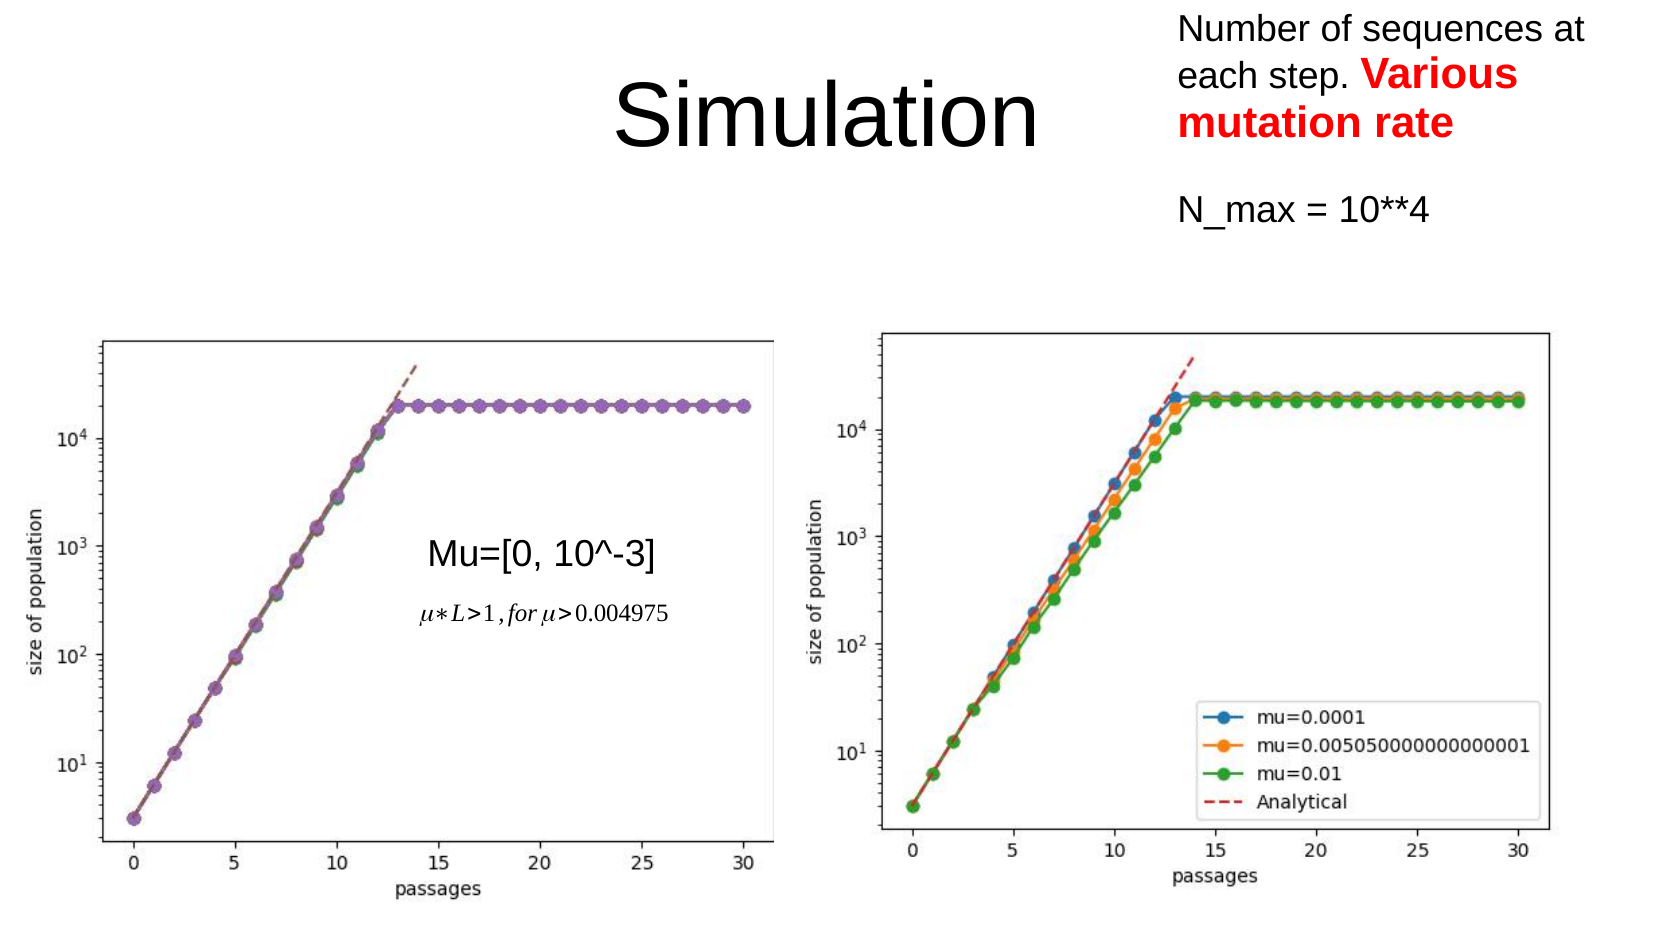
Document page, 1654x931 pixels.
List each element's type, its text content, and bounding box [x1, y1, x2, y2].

chart [412, 600, 675, 629]
picture [0, 255, 1635, 913]
text_box Mu=[0, 10^-3] [412, 525, 774, 582]
title Simulation [82, 37, 1162, 193]
text_box Number of sequences at each step. Various mutation rate N_max = 10**4 [1162, 0, 1613, 239]
